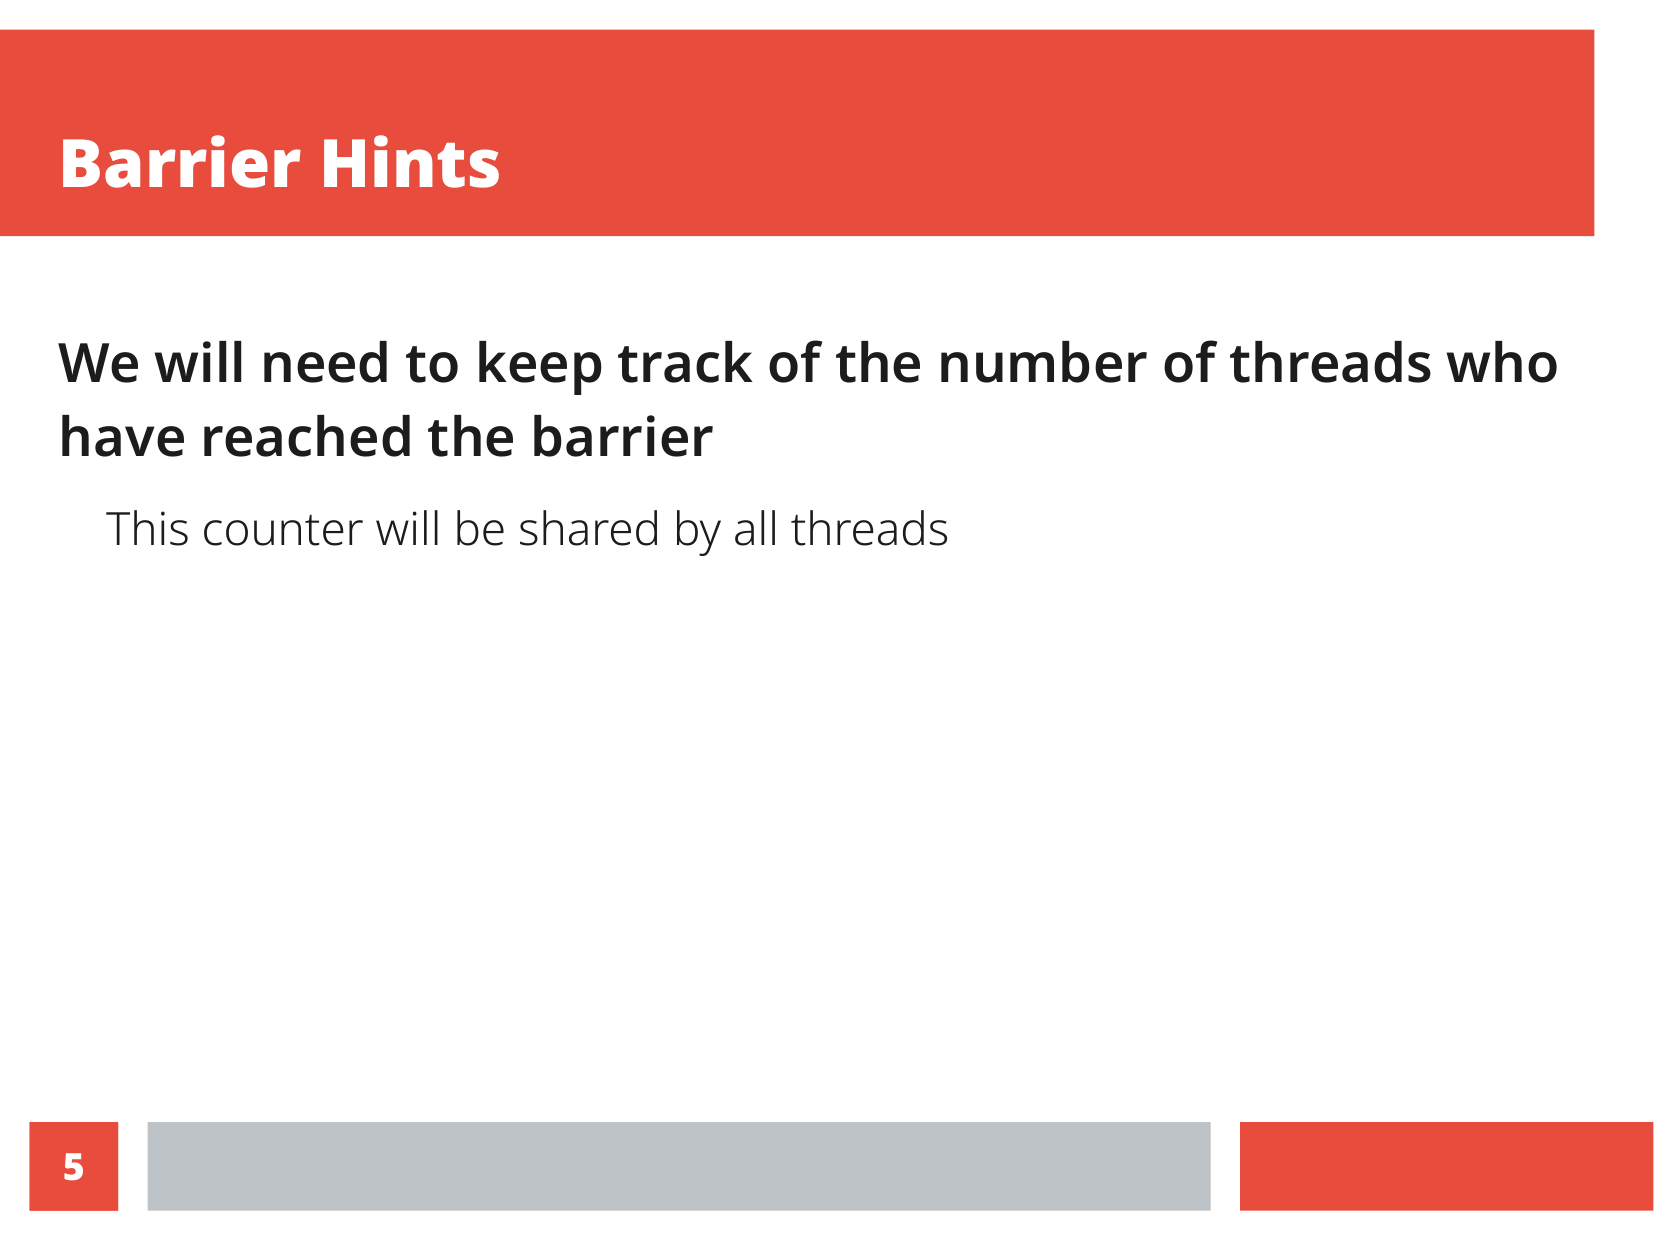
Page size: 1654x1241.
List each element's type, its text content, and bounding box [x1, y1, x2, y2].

title Barrier Hints [59, 59, 1595, 207]
list We will need to keep track of the number of threads who have reached the barrier This counter will be shared by all threads [59, 324, 1565, 1093]
